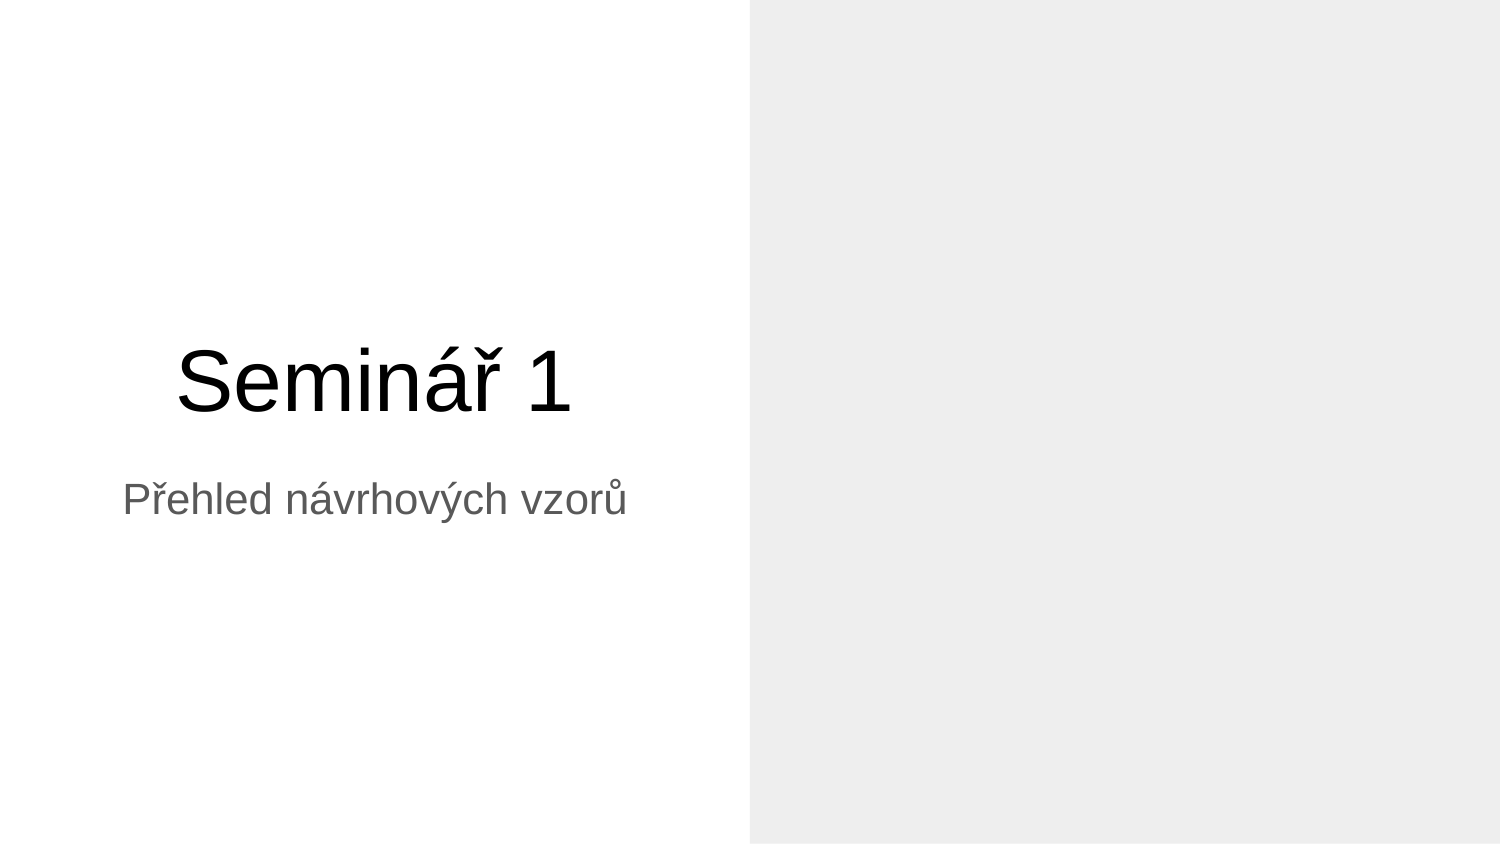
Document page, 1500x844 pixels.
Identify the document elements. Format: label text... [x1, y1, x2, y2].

title Seminář 1 [43, 202, 708, 446]
subtitle Přehled návrhových vzorů [43, 459, 708, 663]
